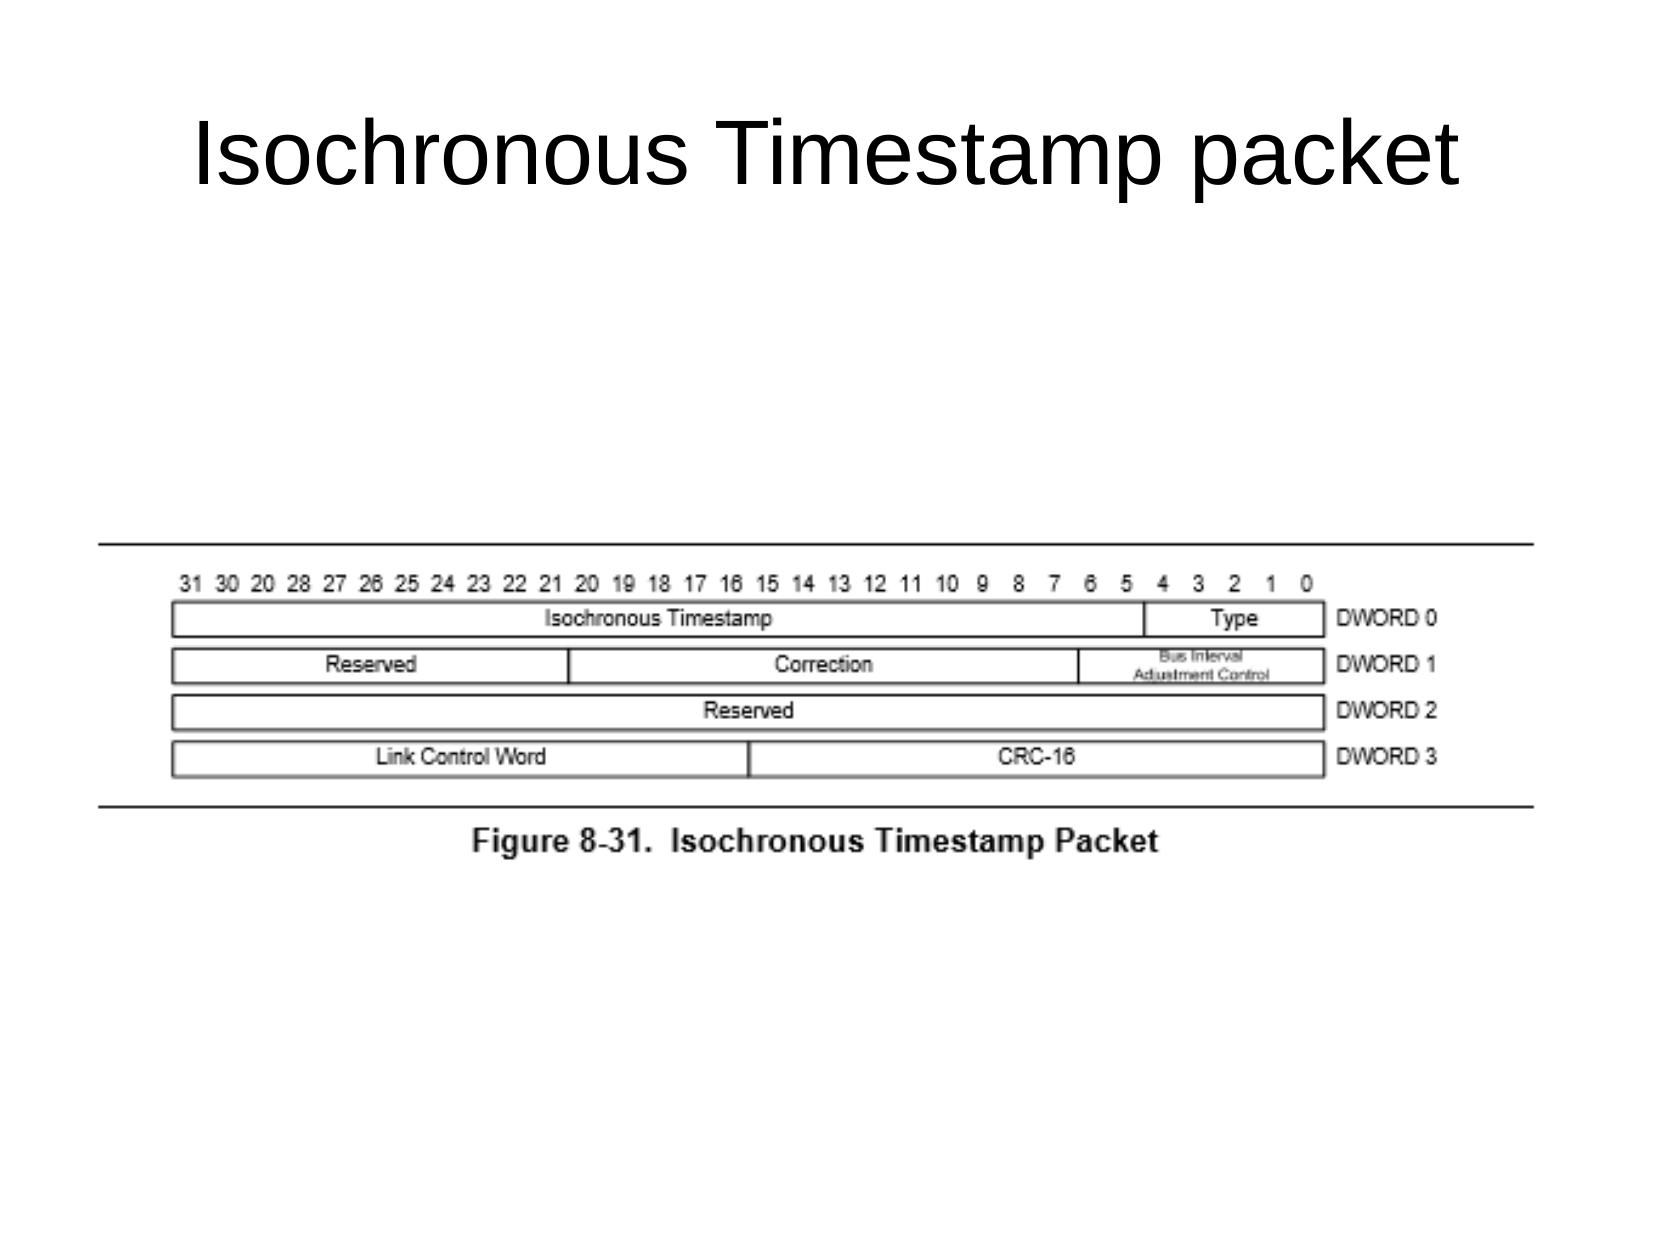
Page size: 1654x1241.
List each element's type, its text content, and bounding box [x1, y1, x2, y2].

picture [82, 522, 1571, 877]
title Isochronous Timestamp packet [82, 49, 1571, 257]
